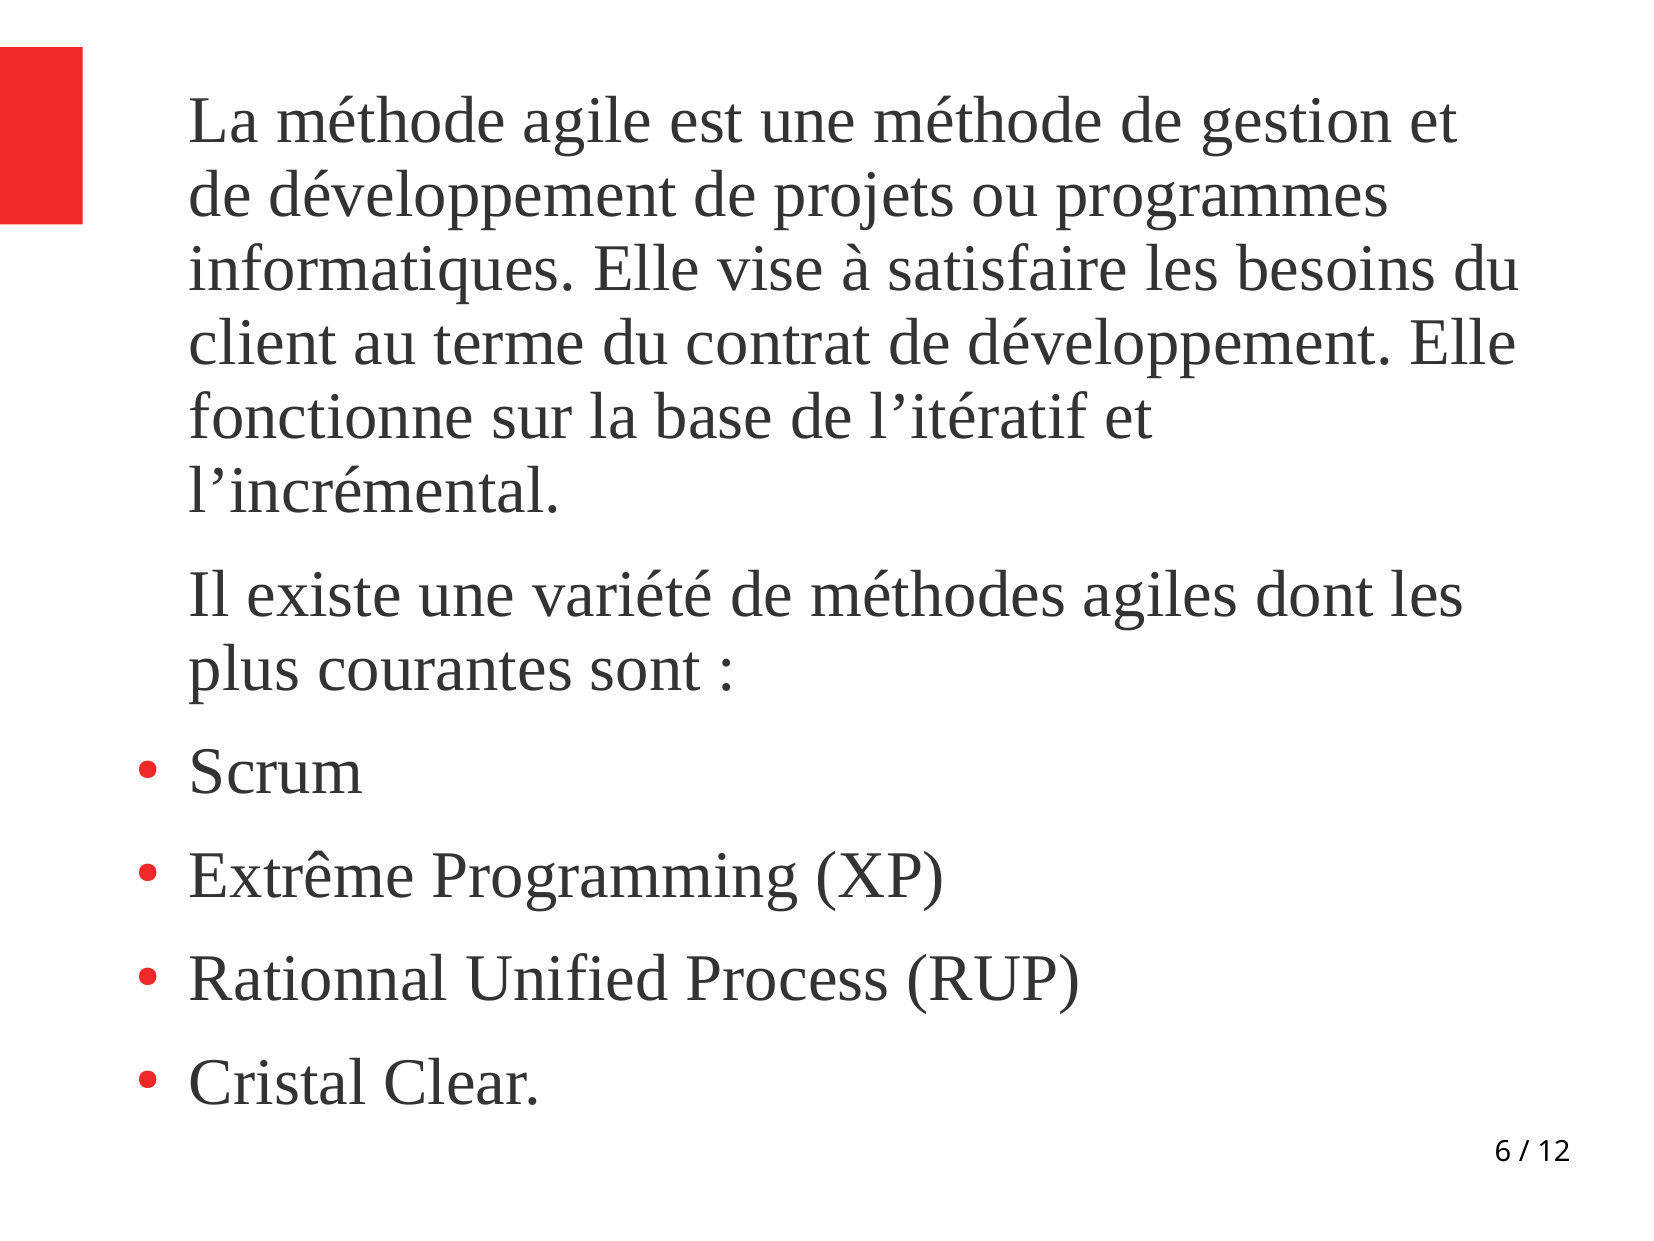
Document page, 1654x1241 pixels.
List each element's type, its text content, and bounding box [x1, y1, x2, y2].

list La méthode agile est une méthode de gestion et de développement de projets ou programmes informatiques. Elle vise à satisfaire les besoins du client au terme du contrat de développement. Elle fonctionne sur la base de l’itératif et l’incrémental. Il existe une variété de méthodes agiles dont les plus courantes sont : Scrum Extrême Programming (XP) Rationnal Unified Process (RUP) Cristal Clear. [118, 82, 1536, 1146]
